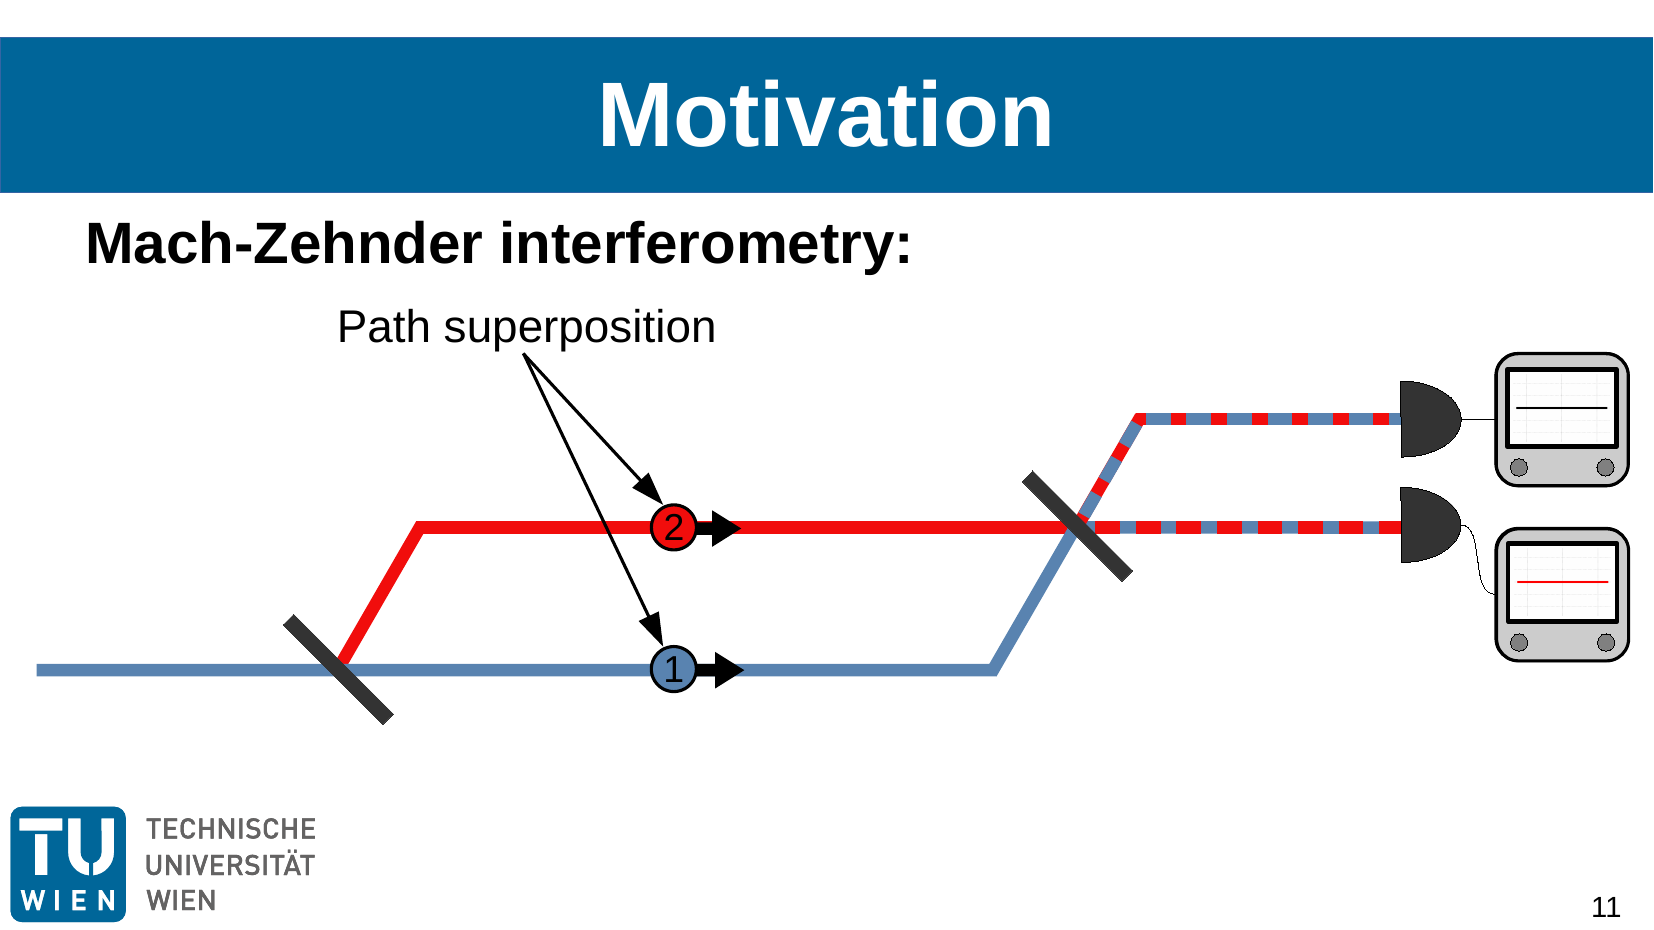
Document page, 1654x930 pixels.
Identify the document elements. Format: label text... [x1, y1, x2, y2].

text_box [1400, 381, 1462, 458]
text_box [283, 614, 394, 725]
text_box 1 [651, 646, 697, 692]
picture [1510, 546, 1615, 619]
text_box [1495, 528, 1629, 661]
text_box [1495, 353, 1629, 486]
text_box Path superposition [322, 293, 732, 360]
text_box 2 [651, 504, 697, 550]
text_box [1400, 487, 1461, 563]
list Mach-Zehnder interferometry: [85, 210, 975, 285]
text_box [1022, 470, 1133, 582]
picture [1509, 371, 1614, 445]
title Motivation [0, 37, 1653, 193]
